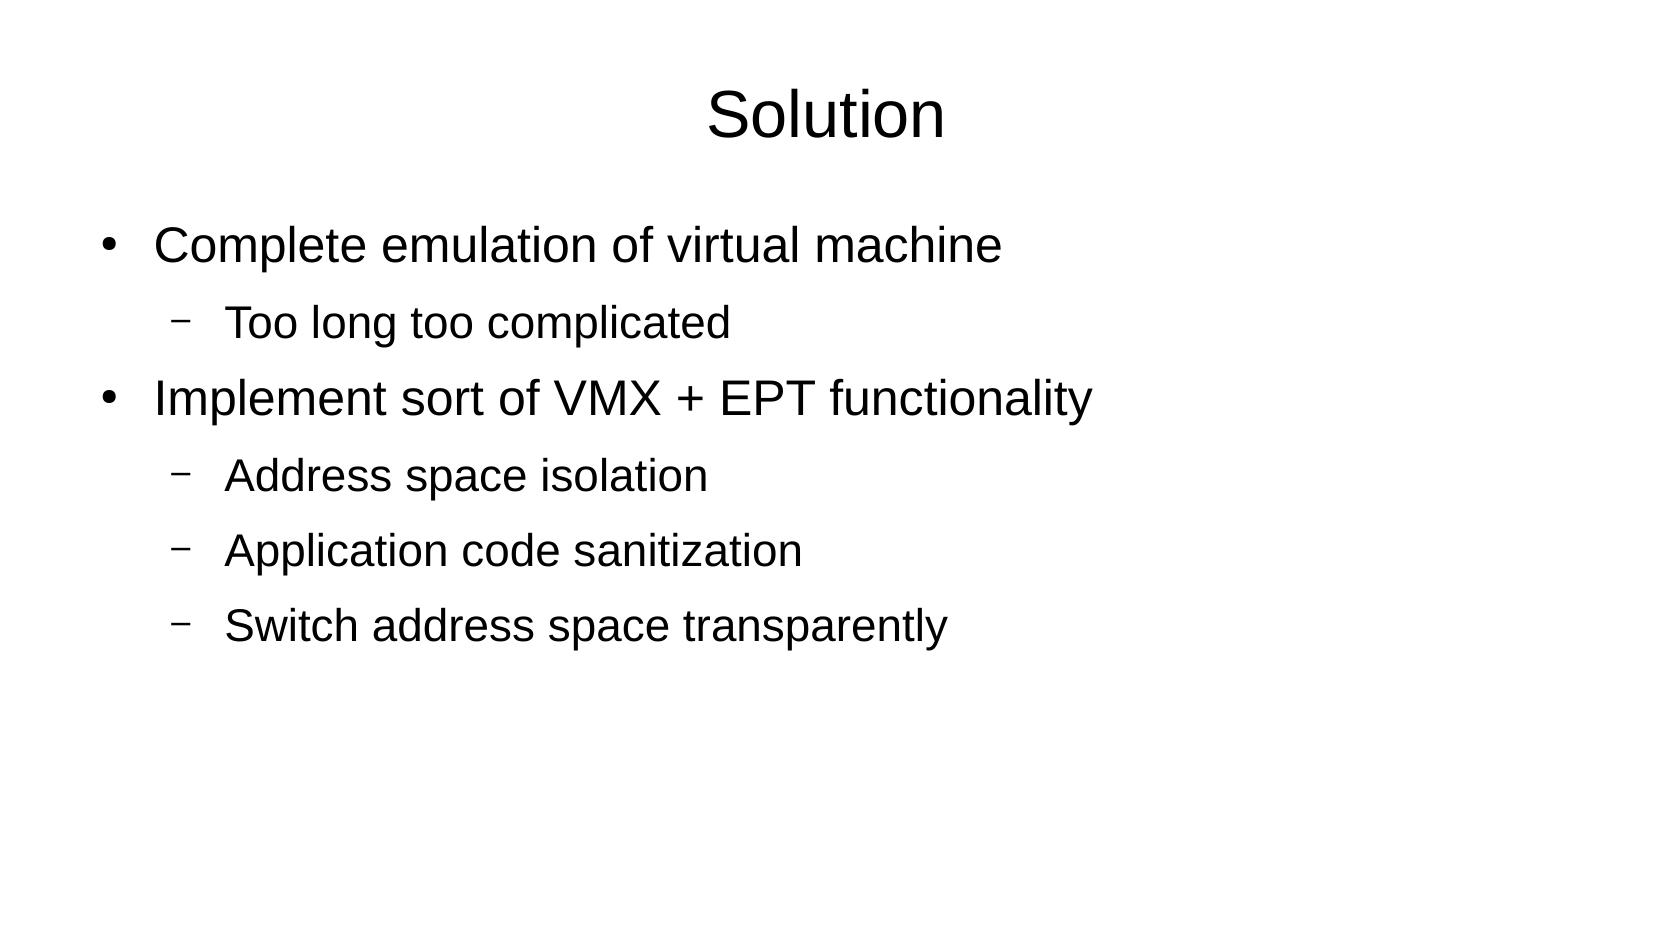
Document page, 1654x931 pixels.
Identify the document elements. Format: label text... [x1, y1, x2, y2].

title Solution [82, 37, 1571, 193]
list Complete emulation of virtual machine Too long too complicated Implement sort of VMX + EPT functionality Address space isolation Application code sanitization Switch address space transparently [82, 217, 1571, 758]
